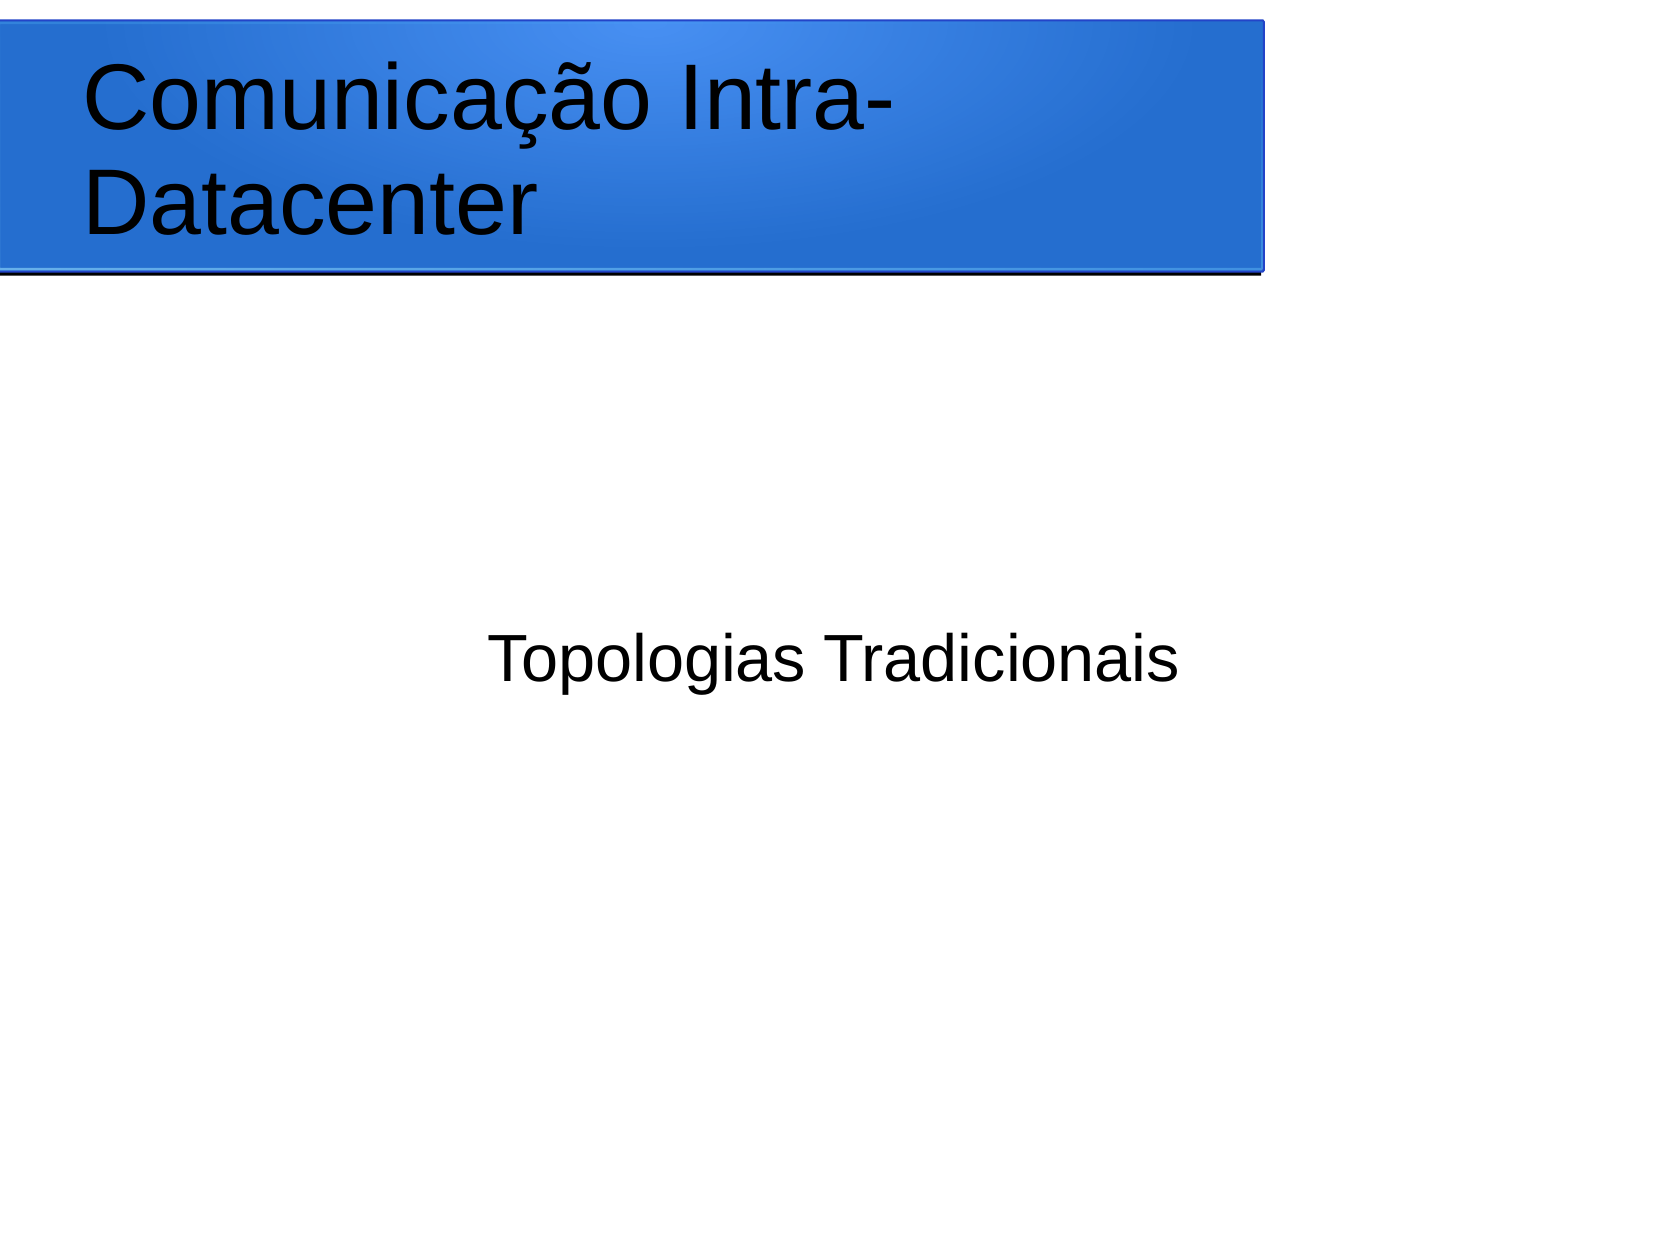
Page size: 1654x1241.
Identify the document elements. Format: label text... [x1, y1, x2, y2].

title Topologias Tradicionais [90, 555, 1579, 763]
title Comunicação Intra-Datacenter [82, 45, 1235, 255]
